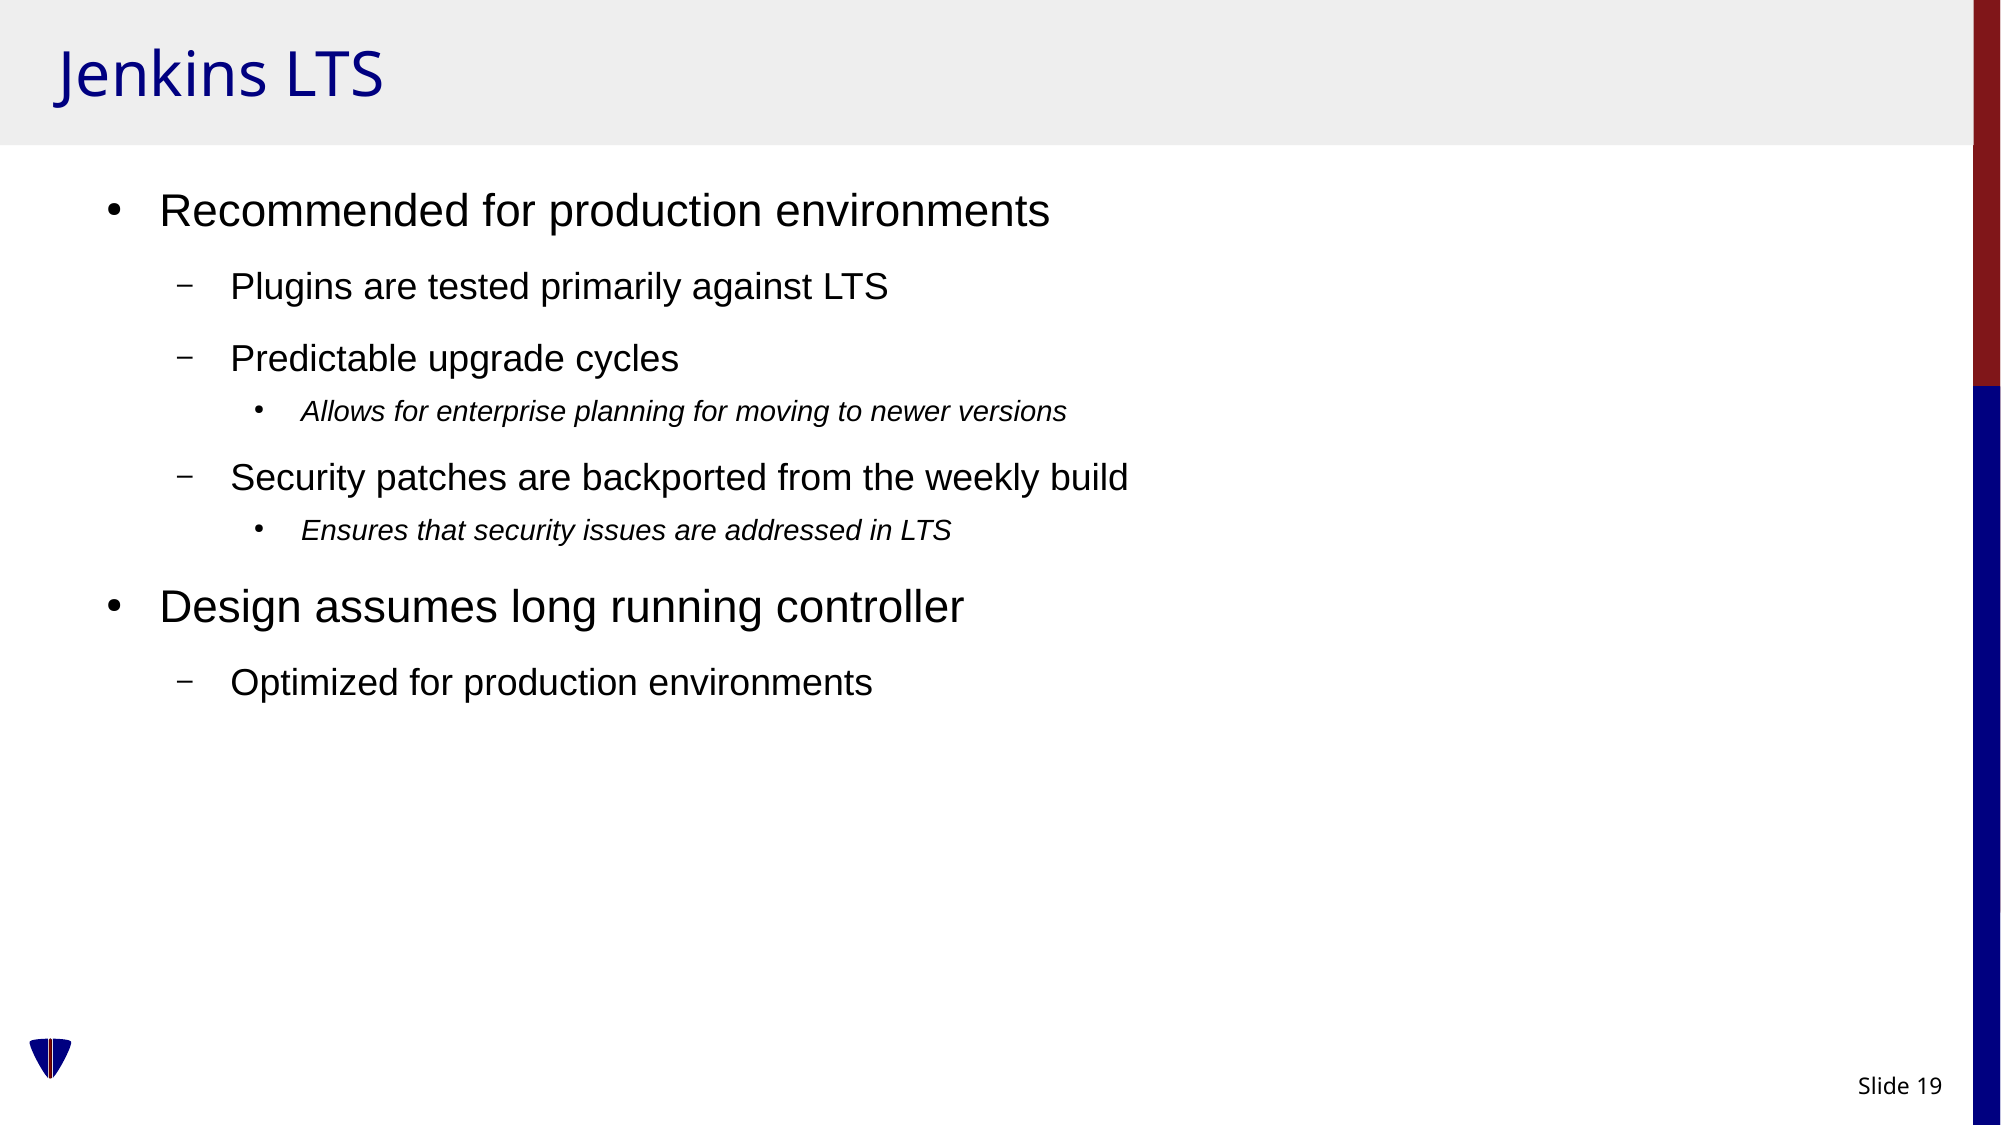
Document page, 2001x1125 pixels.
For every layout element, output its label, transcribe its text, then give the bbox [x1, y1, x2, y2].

title Jenkins LTS [0, 0, 1974, 146]
list Recommended for production environments Plugins are tested primarily against LTS Predictable upgrade cycles Allows for enterprise planning for moving to newer versions Security patches are backported from the weekly build Ensures that security issues are addressed in LTS Design assumes long running controller Optimized for production environments [88, 177, 1861, 1034]
